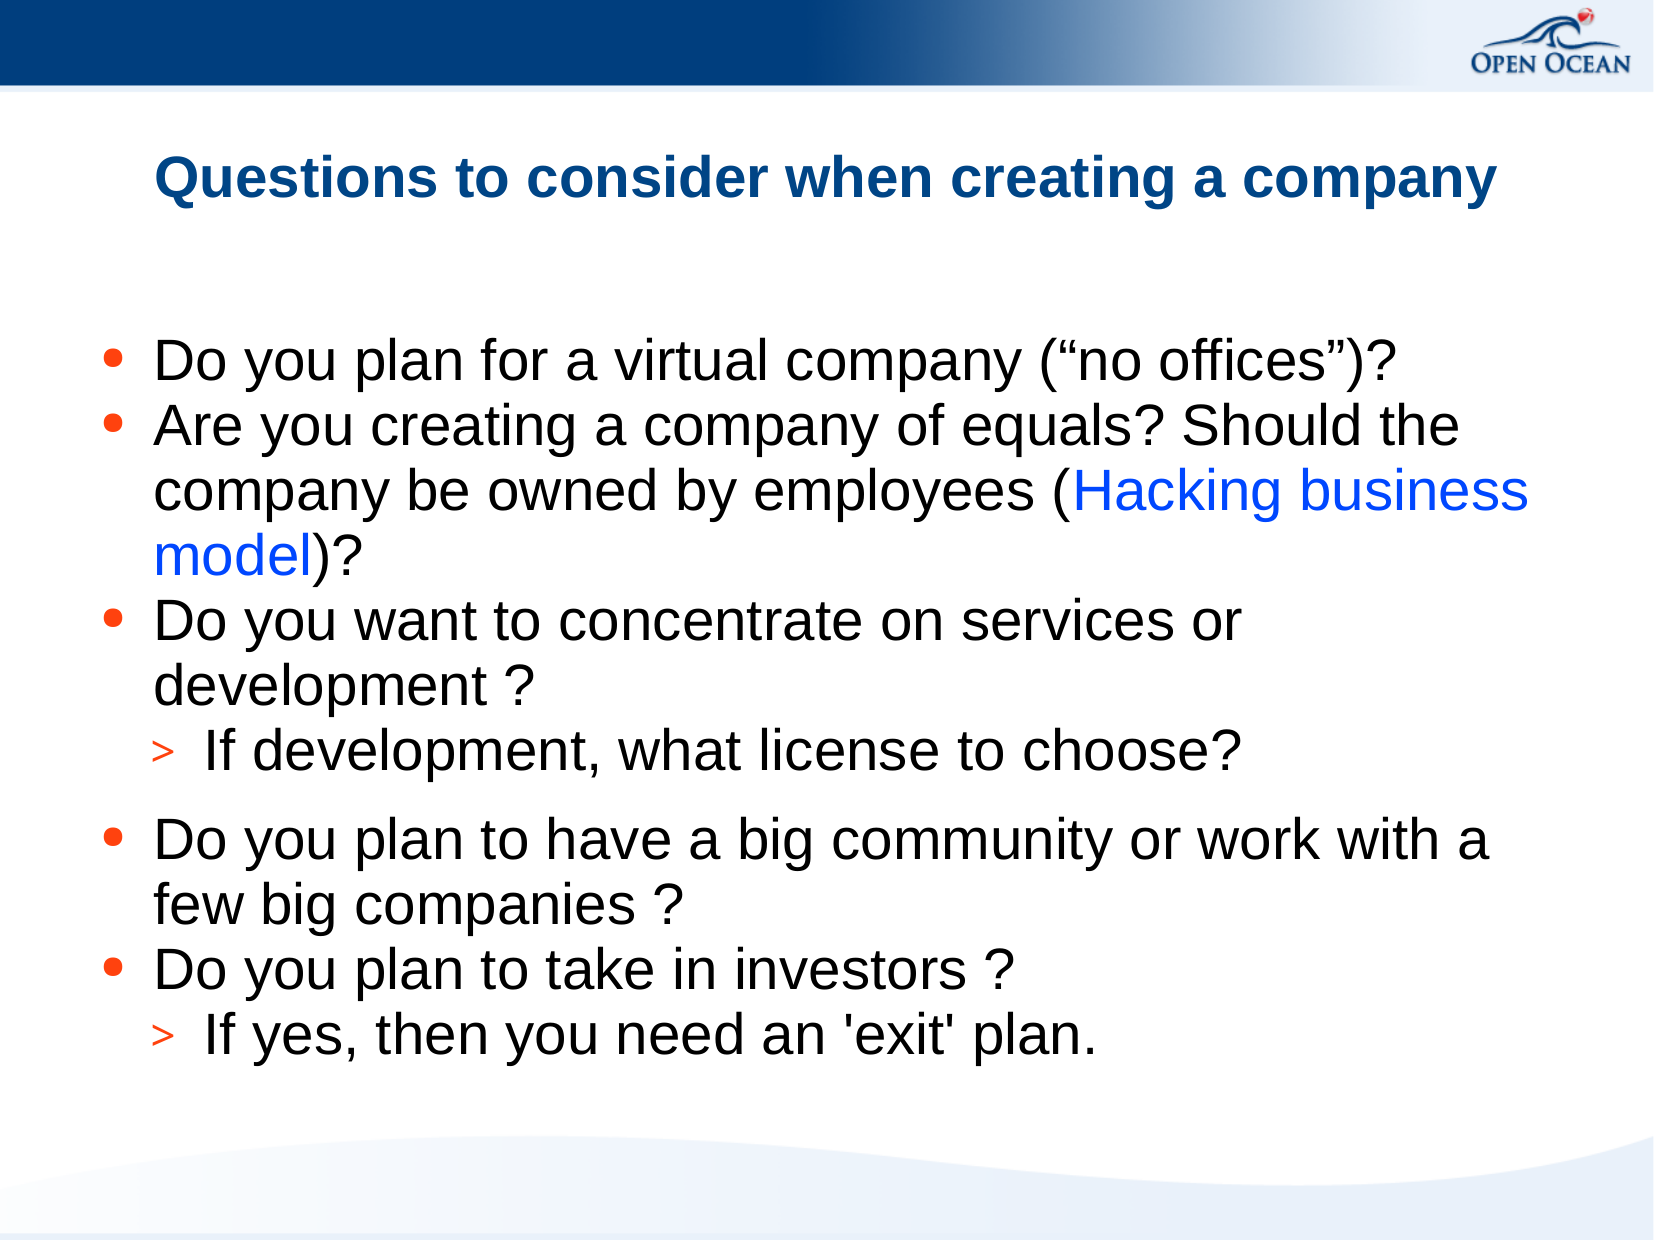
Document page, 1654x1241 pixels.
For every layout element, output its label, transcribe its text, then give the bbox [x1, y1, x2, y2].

list Do you plan for a virtual company (“no offices”)? Are you creating a company of equals? Should the company be owned by employees (Hacking business model)? Do you want to concentrate on services or development ? If development, what license to choose? Do you plan to have a big community or work with a few big companies ? Do you plan to take in investors ? If yes, then you need an 'exit' plan. [82, 295, 1571, 1133]
title Questions to consider when creating a company [82, 95, 1571, 259]
picture [0, 0, 1654, 1240]
